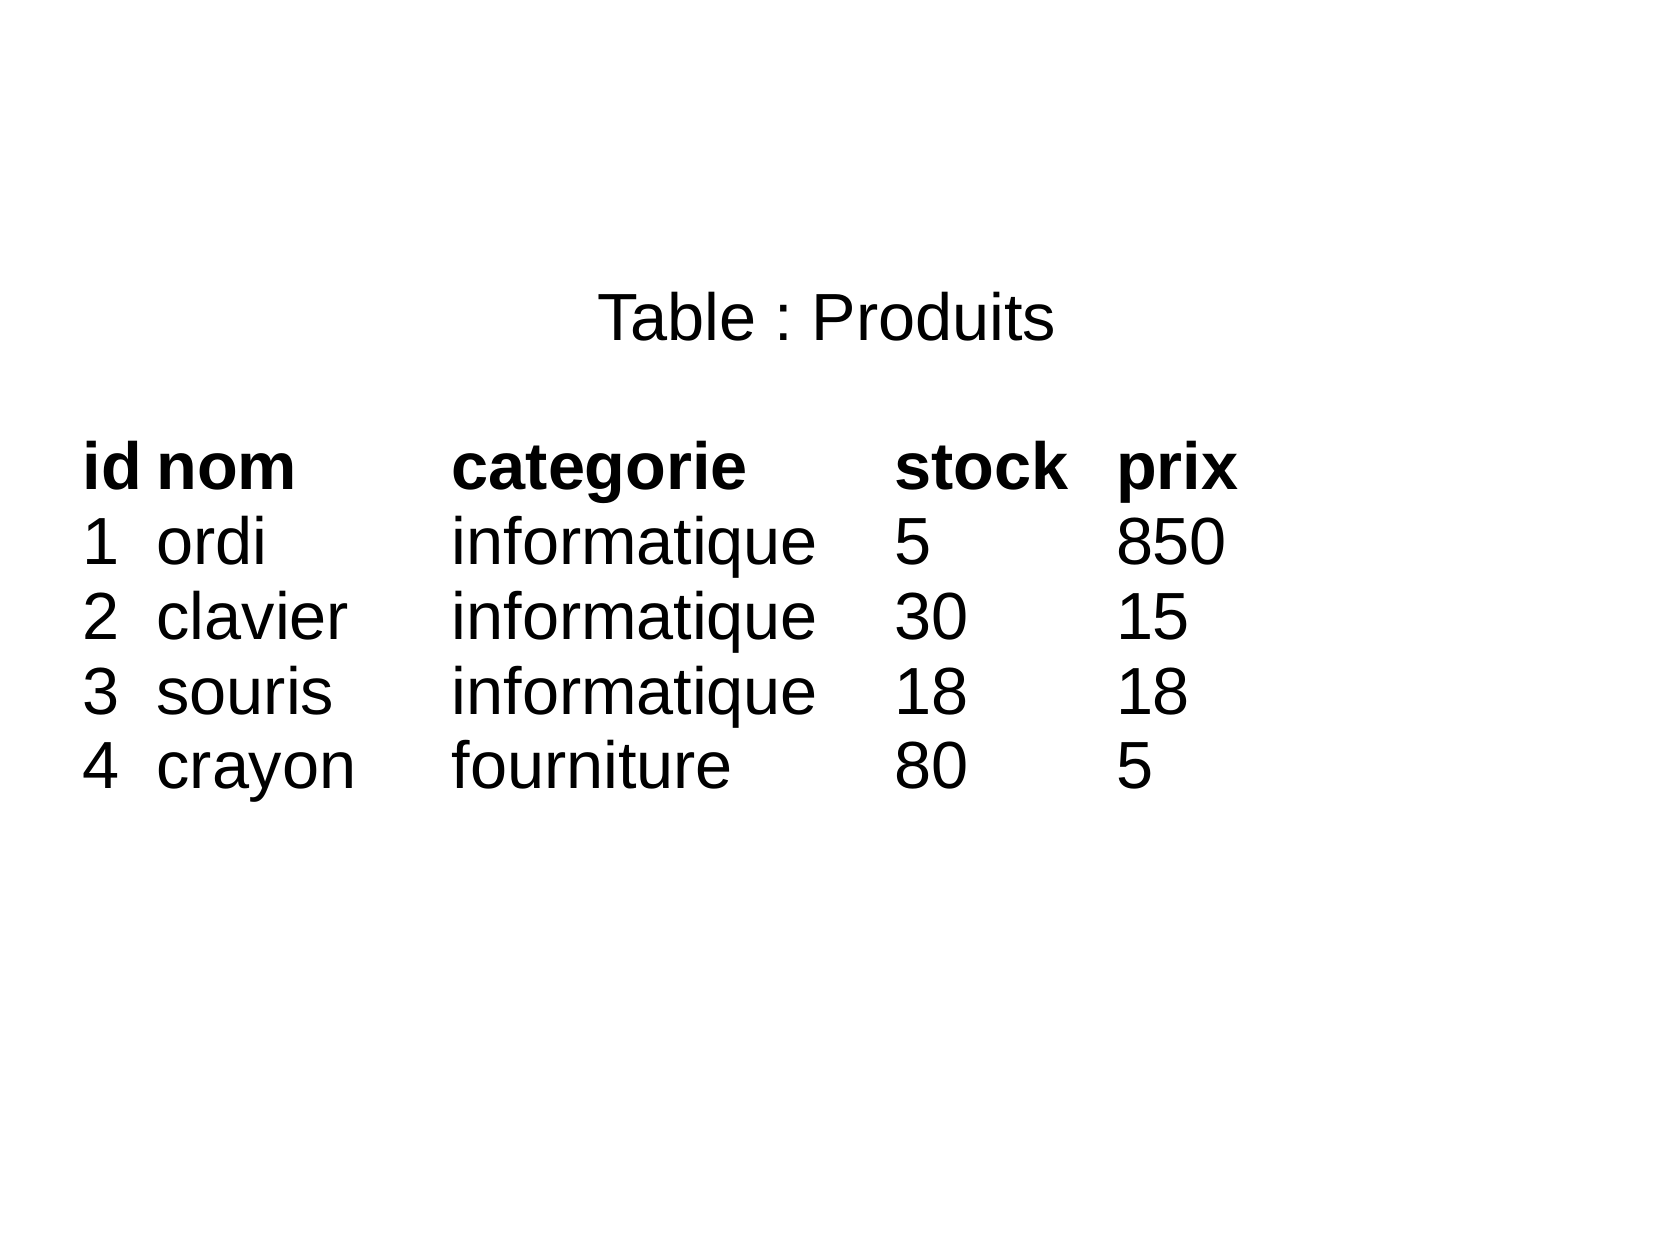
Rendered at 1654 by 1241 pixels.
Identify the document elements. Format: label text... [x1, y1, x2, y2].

subtitle Table : Produits id nom categorie stock prix 1 ordi informatique 5 850 2 clavier informatique 30 15 3 souris informatique 18 18 4 crayon fourniture 80 5 [82, 49, 1571, 1109]
